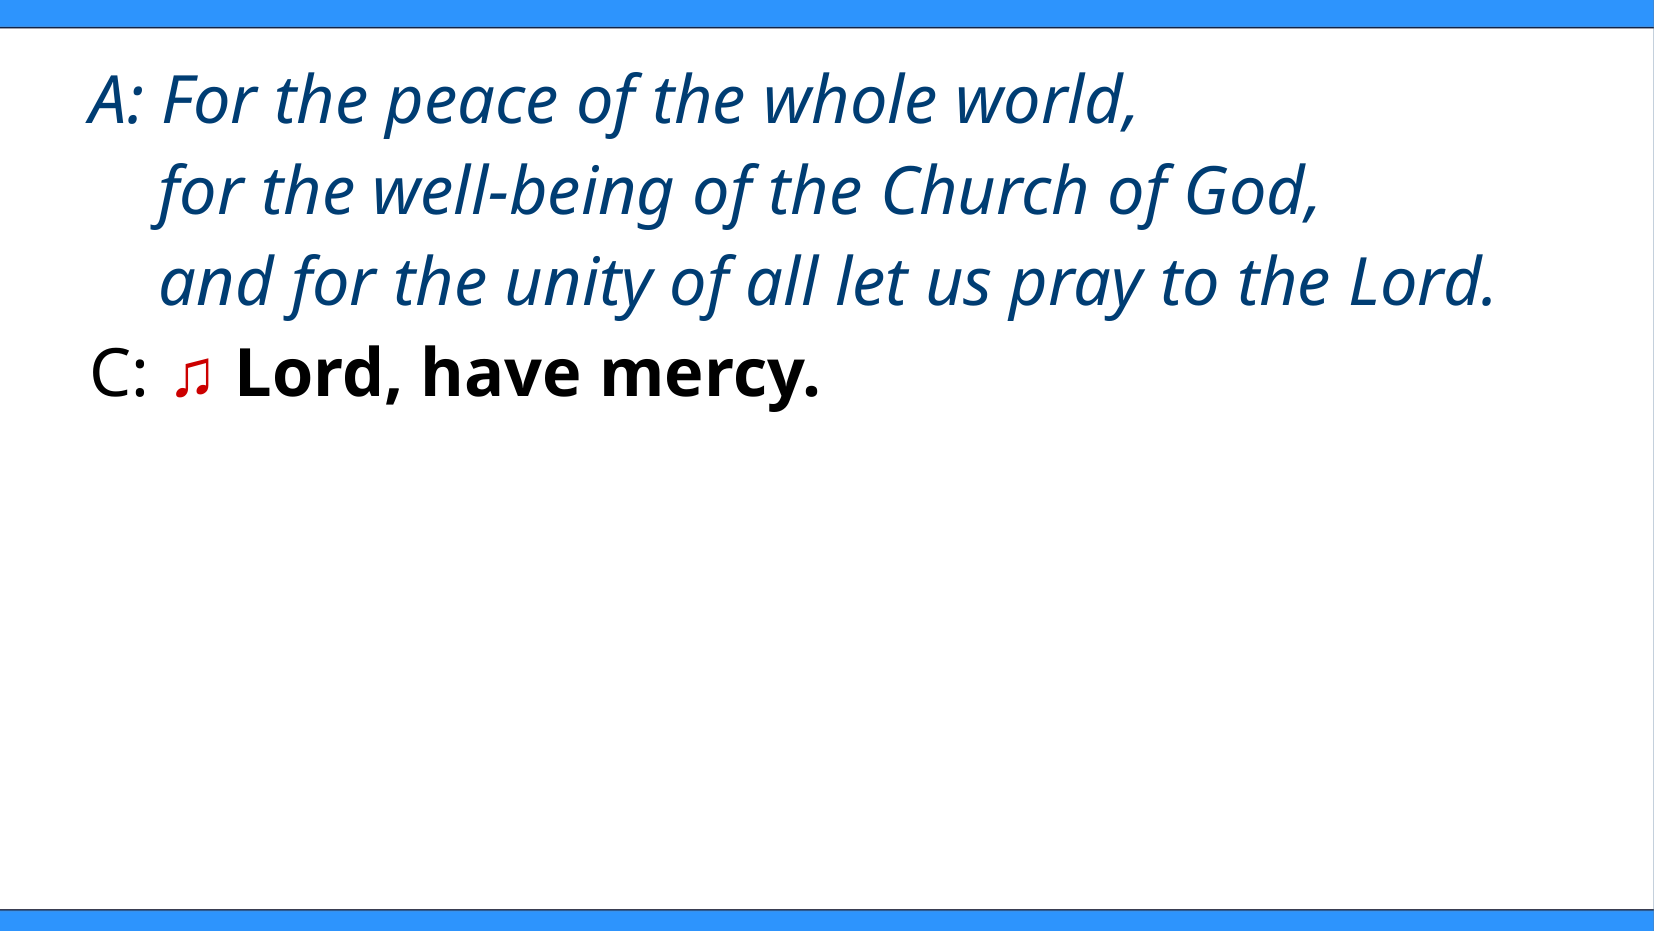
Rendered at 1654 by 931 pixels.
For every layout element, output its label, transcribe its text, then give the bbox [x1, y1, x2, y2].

picture [0, 0, 1654, 931]
text_box A: For the peace of the whole world, for the well-being of the Church of God, and for the unity of all let us pray to the Lord. C: ♫ Lord, have mercy. [75, 45, 1546, 436]
